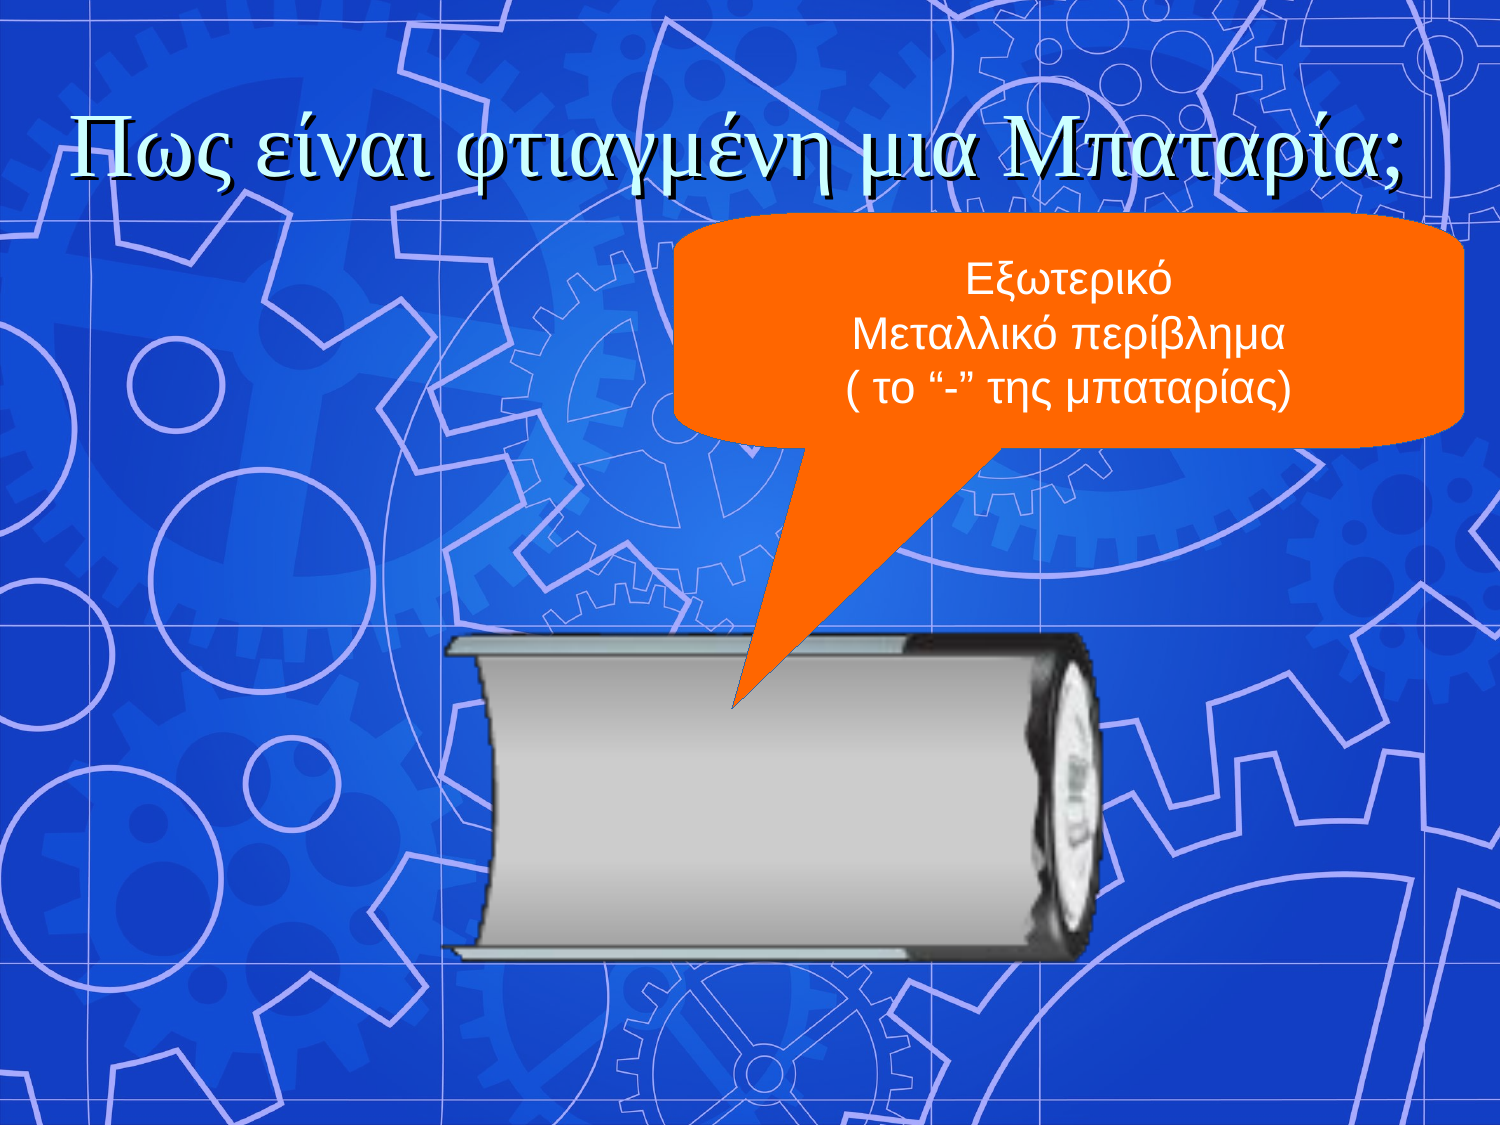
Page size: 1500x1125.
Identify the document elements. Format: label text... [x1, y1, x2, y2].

picture [371, 590, 1158, 1004]
text_box Εξωτερικό Μεταλλικό περίβλημα ( το “-” της μπαταρίας) [673, 212, 1465, 709]
title Πως είναι φτιαγμένη μια Μπαταρία; [35, 77, 1441, 172]
